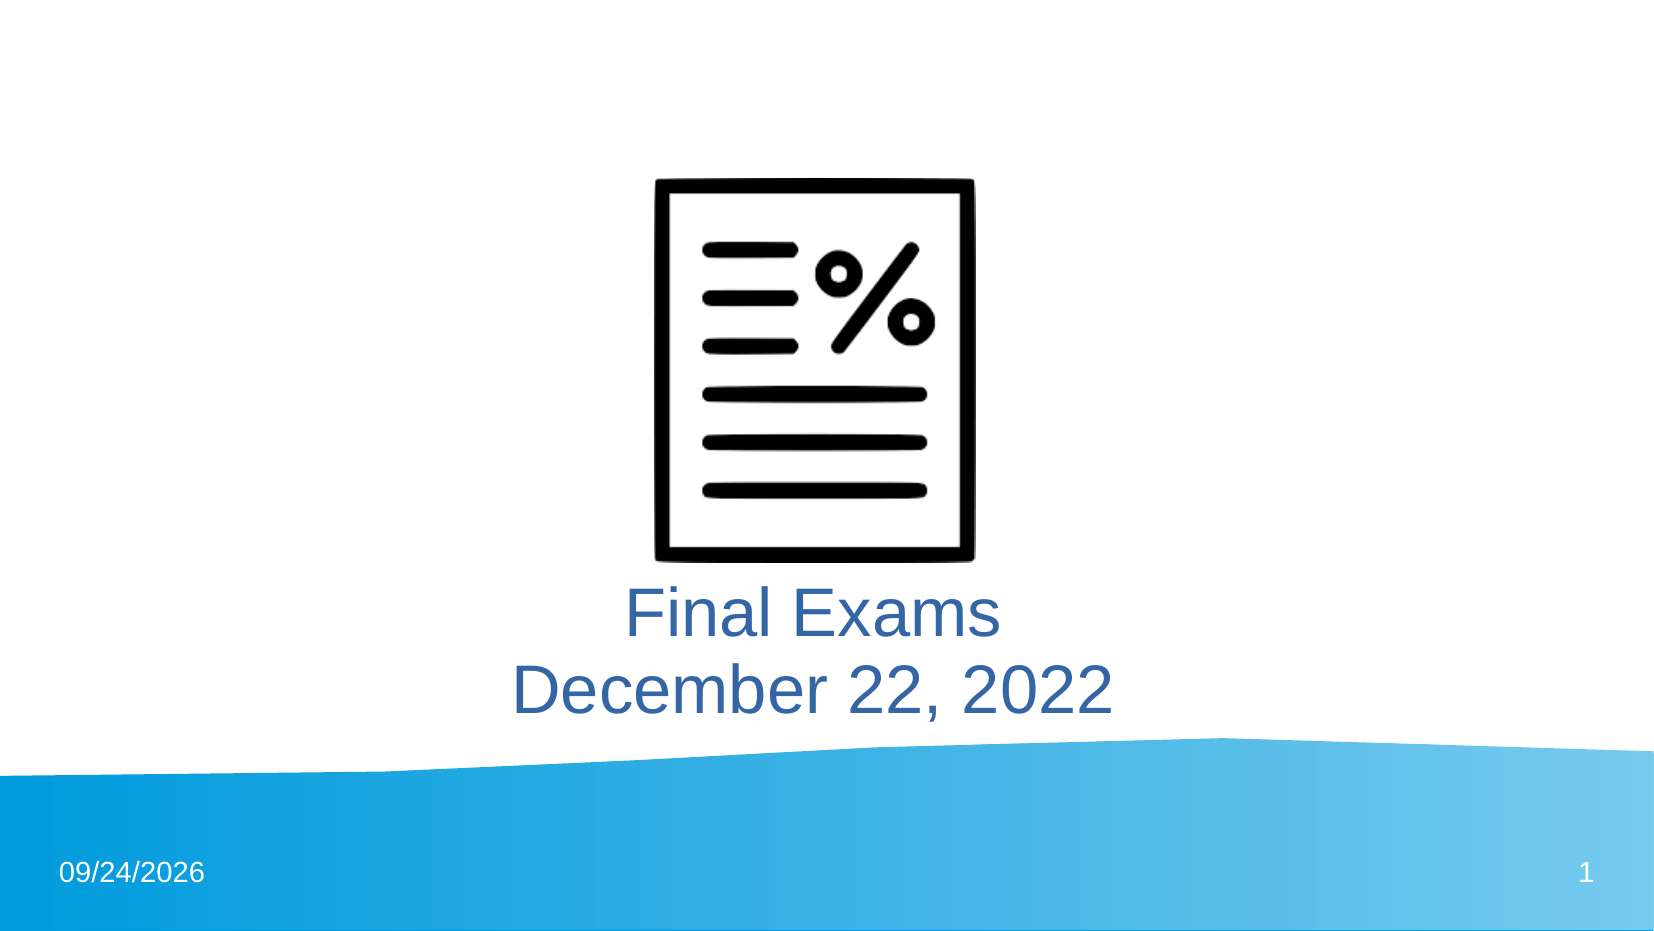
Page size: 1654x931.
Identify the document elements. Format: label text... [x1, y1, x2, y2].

picture [654, 178, 976, 563]
title Final Exams December 22, 2022 [75, 562, 1552, 740]
